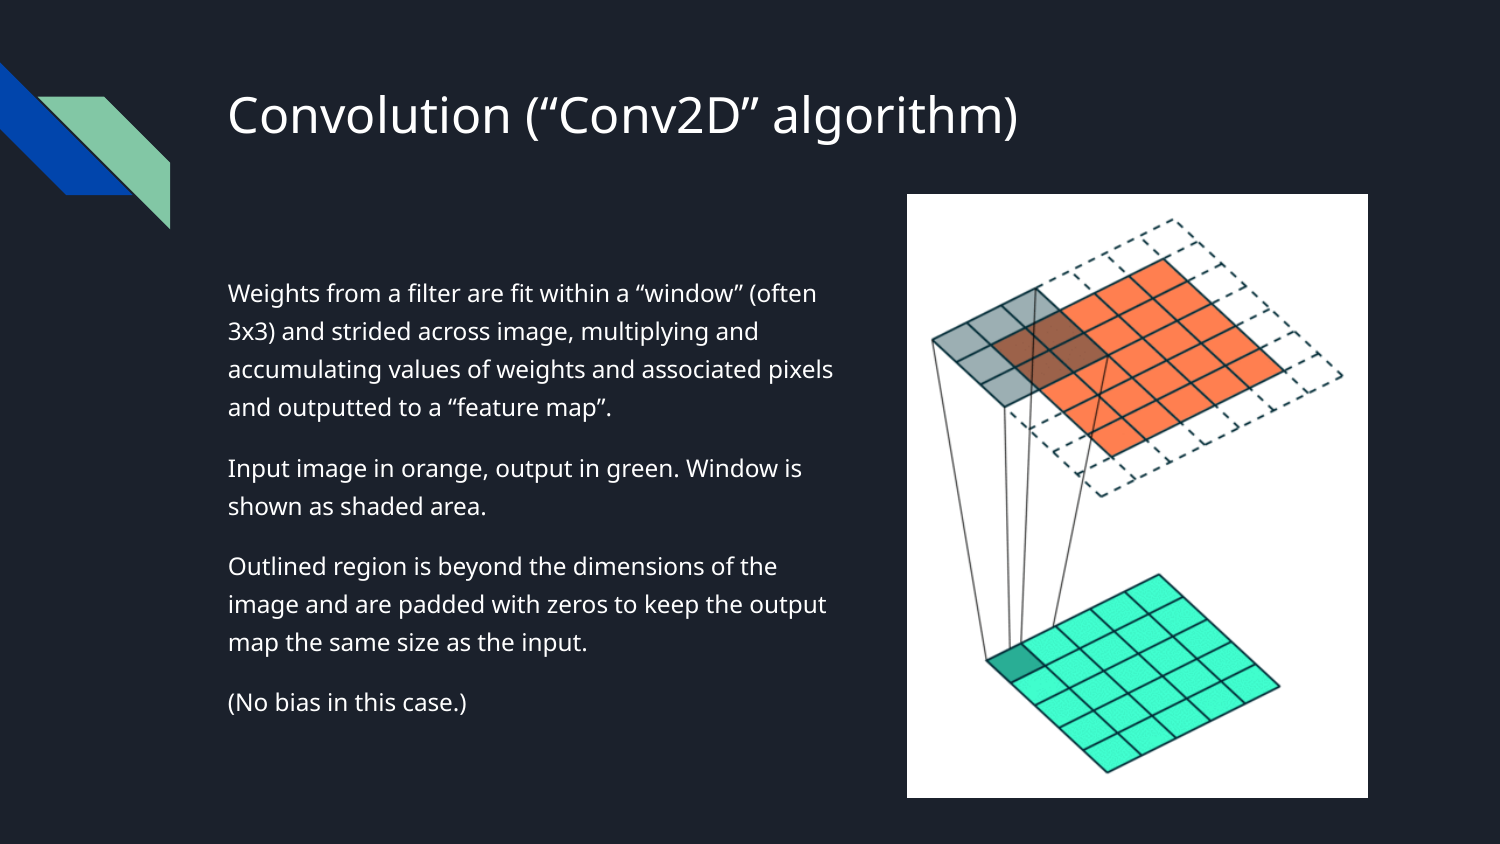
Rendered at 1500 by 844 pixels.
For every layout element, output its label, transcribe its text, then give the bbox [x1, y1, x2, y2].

list Weights from a filter are fit within a “window” (often 3x3) and strided across image, multiplying and accumulating values of weights and associated pixels and outputted to a “feature map”. Input image in orange, output in green. Window is shown as shaded area. Outlined region is beyond the dimensions of the image and are padded with zeros to keep the output map the same size as the input. (No bias in this case.) [212, 257, 867, 735]
picture [907, 194, 1368, 798]
title Convolution (“Conv2D” algorithm) [212, 64, 1368, 215]
